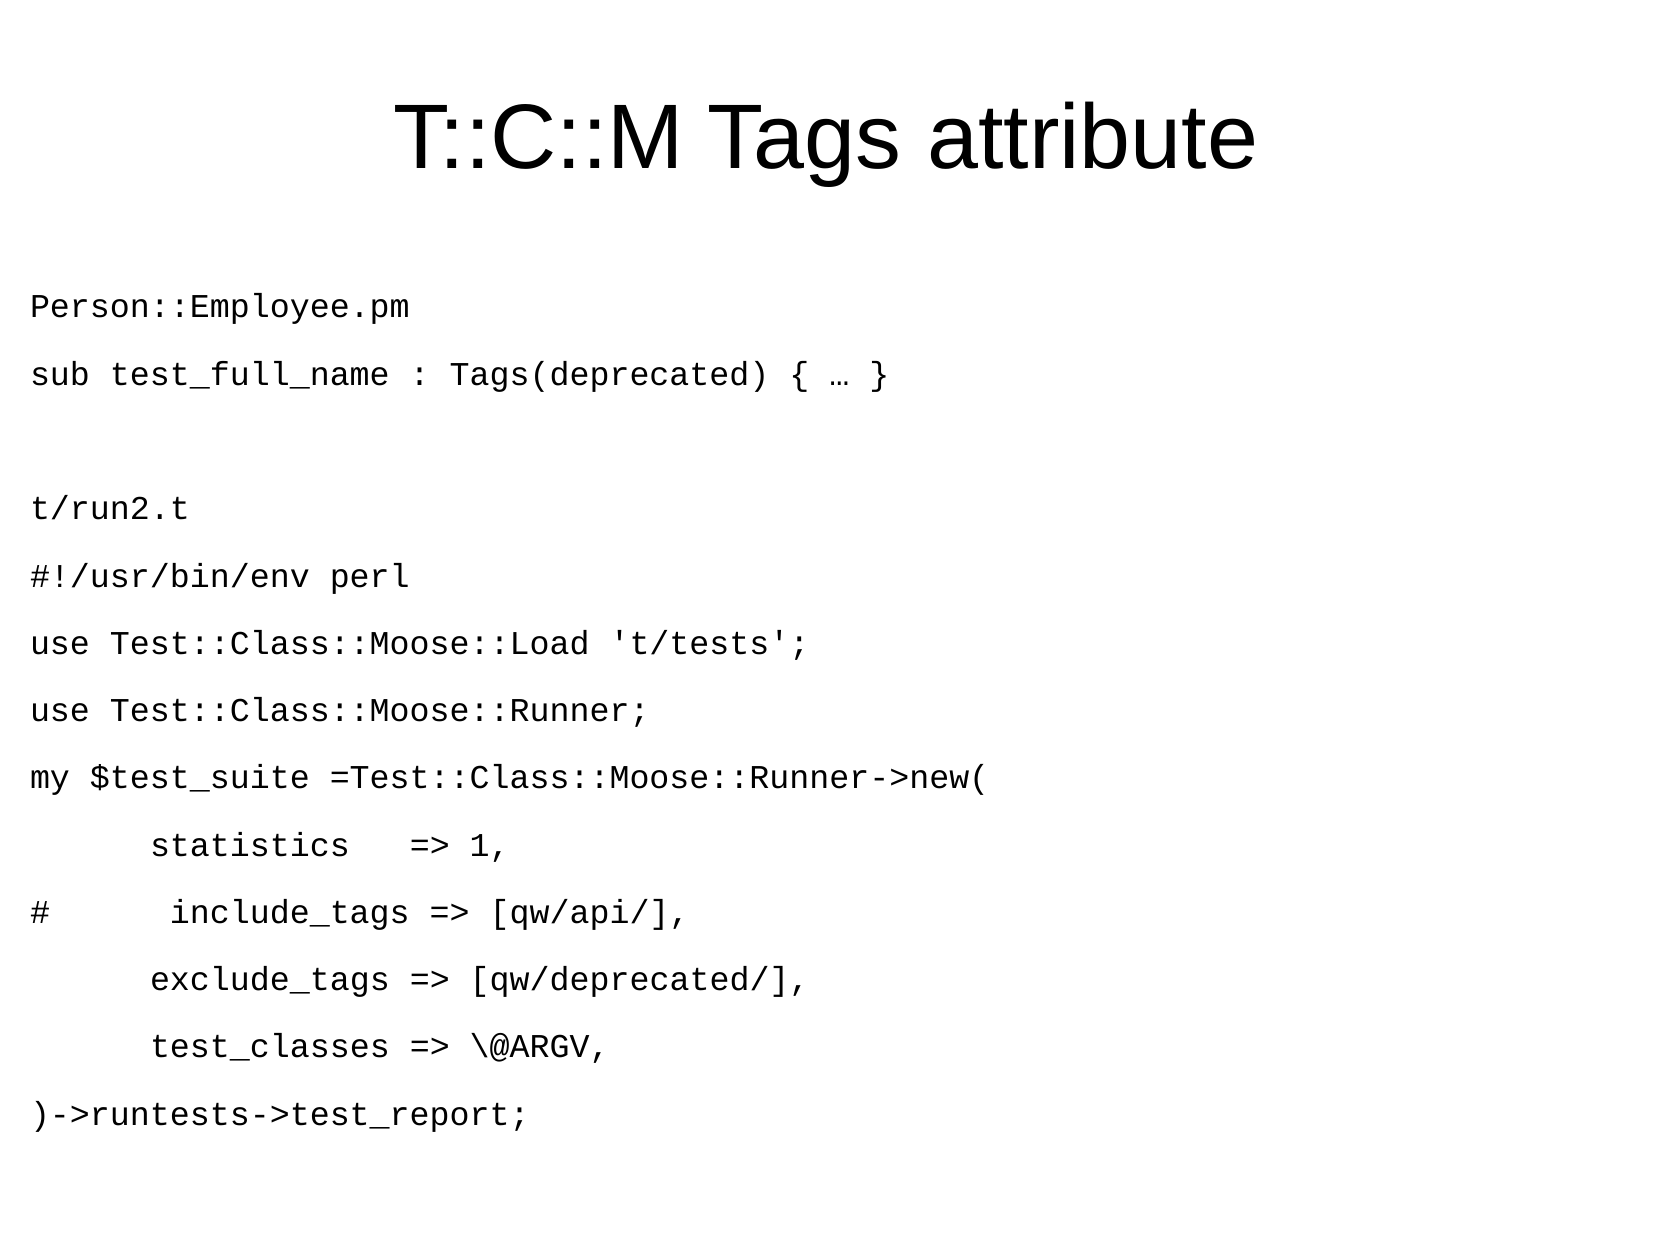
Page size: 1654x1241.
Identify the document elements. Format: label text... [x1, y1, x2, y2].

list Person::Employee.pm sub test_full_name : Tags(deprecated) { … } t/run2.t #!/usr/bin/env perl use Test::Class::Moose::Load 't/tests'; use Test::Class::Moose::Runner; my $test_suite =Test::Class::Moose::Runner->new( statistics => 1, # include_tags => [qw/api/], exclude_tags => [qw/deprecated/], test_classes => \@ARGV, )->runtests->test_report; [30, 290, 1654, 1186]
title T::C::M Tags attribute [82, 49, 1571, 226]
